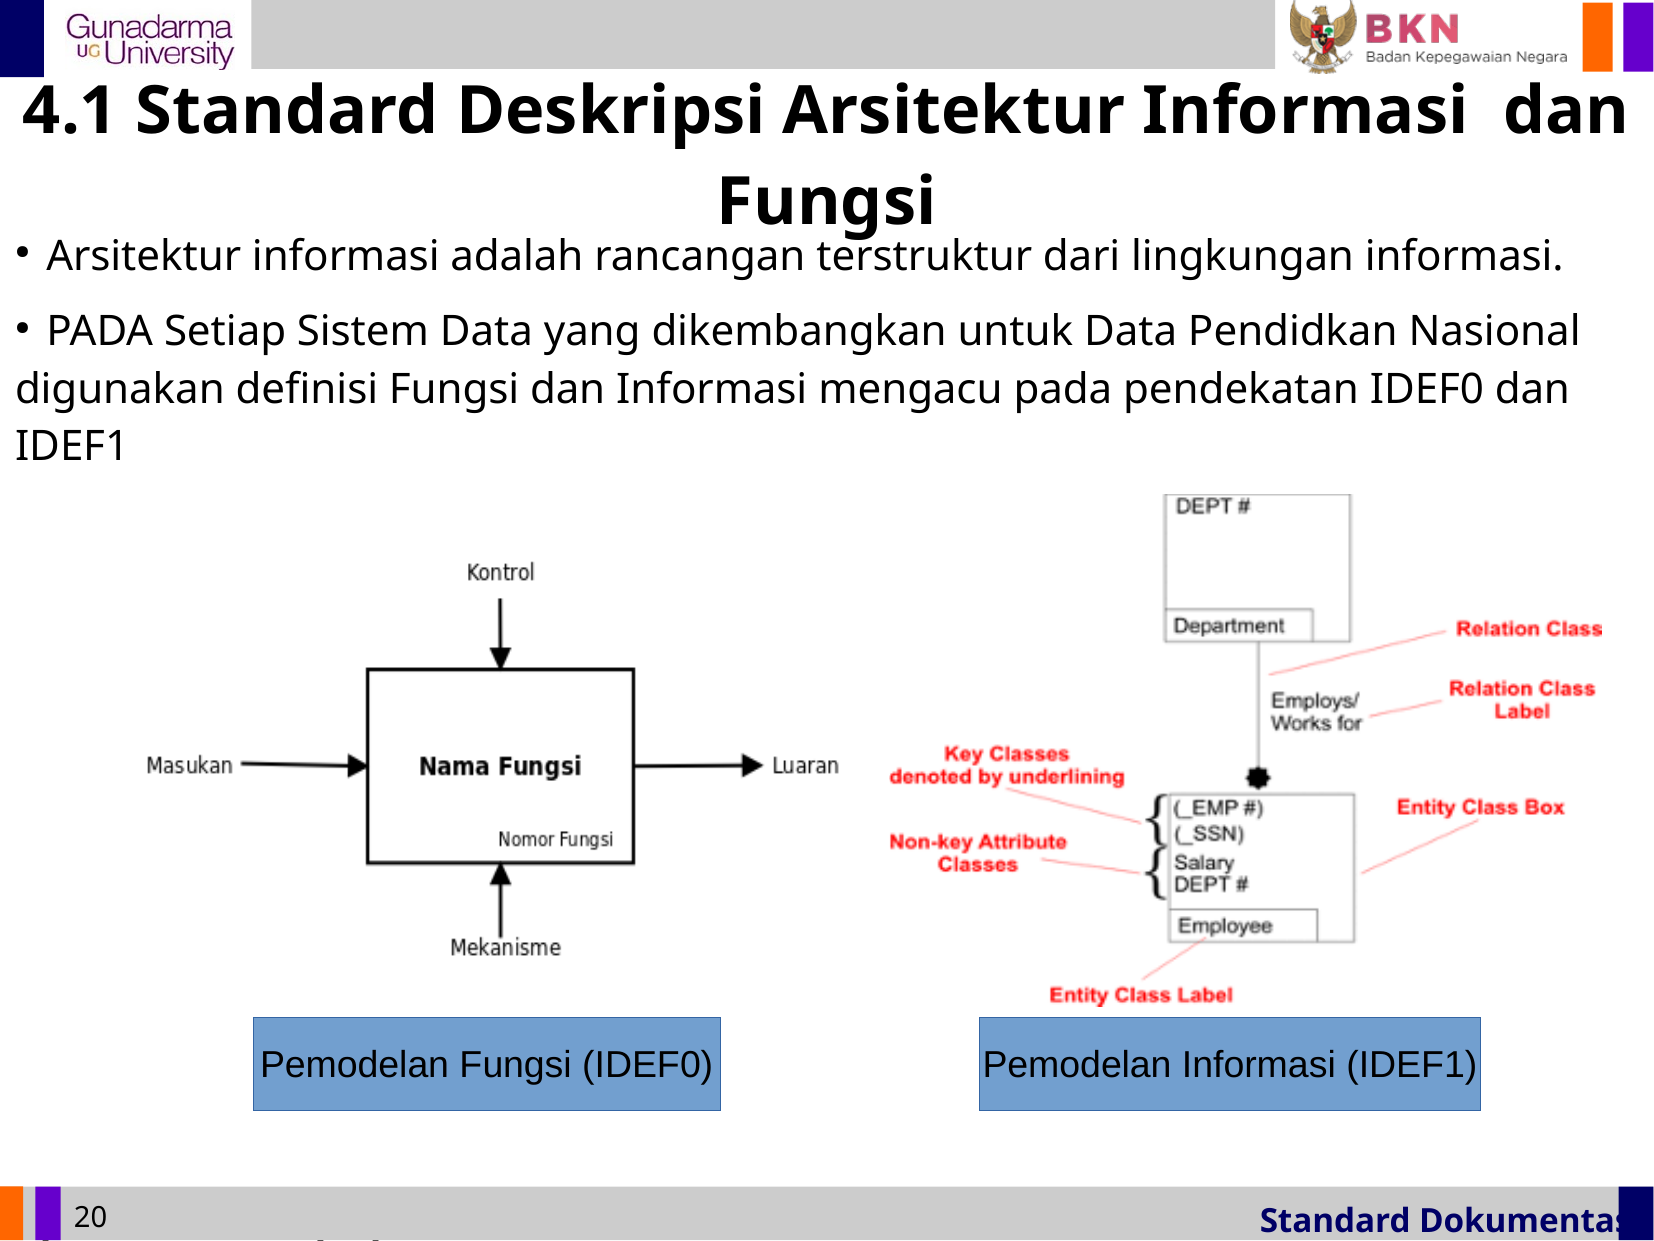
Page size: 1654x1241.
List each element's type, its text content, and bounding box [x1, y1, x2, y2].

text_box Pemodelan Fungsi (IDEF0) [253, 1017, 721, 1111]
picture [889, 494, 1602, 1007]
text_box Pemodelan Informasi (IDEF1) [979, 1017, 1481, 1111]
title 4.1 Standard Deskripsi Arsitektur Informasi dan Fungsi [0, 42, 1654, 263]
list Arsitektur informasi adalah rancangan terstruktur dari lingkungan informasi. PADA Setiap Sistem Data yang dikembangkan untuk Data Pendidkan Nasional digunakan definisi Fungsi dan Informasi mengacu pada pendekatan IDEF0 dan IDEF1 [15, 225, 1636, 481]
list Menggunakan pendekatan IDEF0 [0, 1220, 1113, 1241]
picture [1290, 0, 1567, 42]
picture [135, 546, 842, 963]
picture [65, 0, 235, 42]
